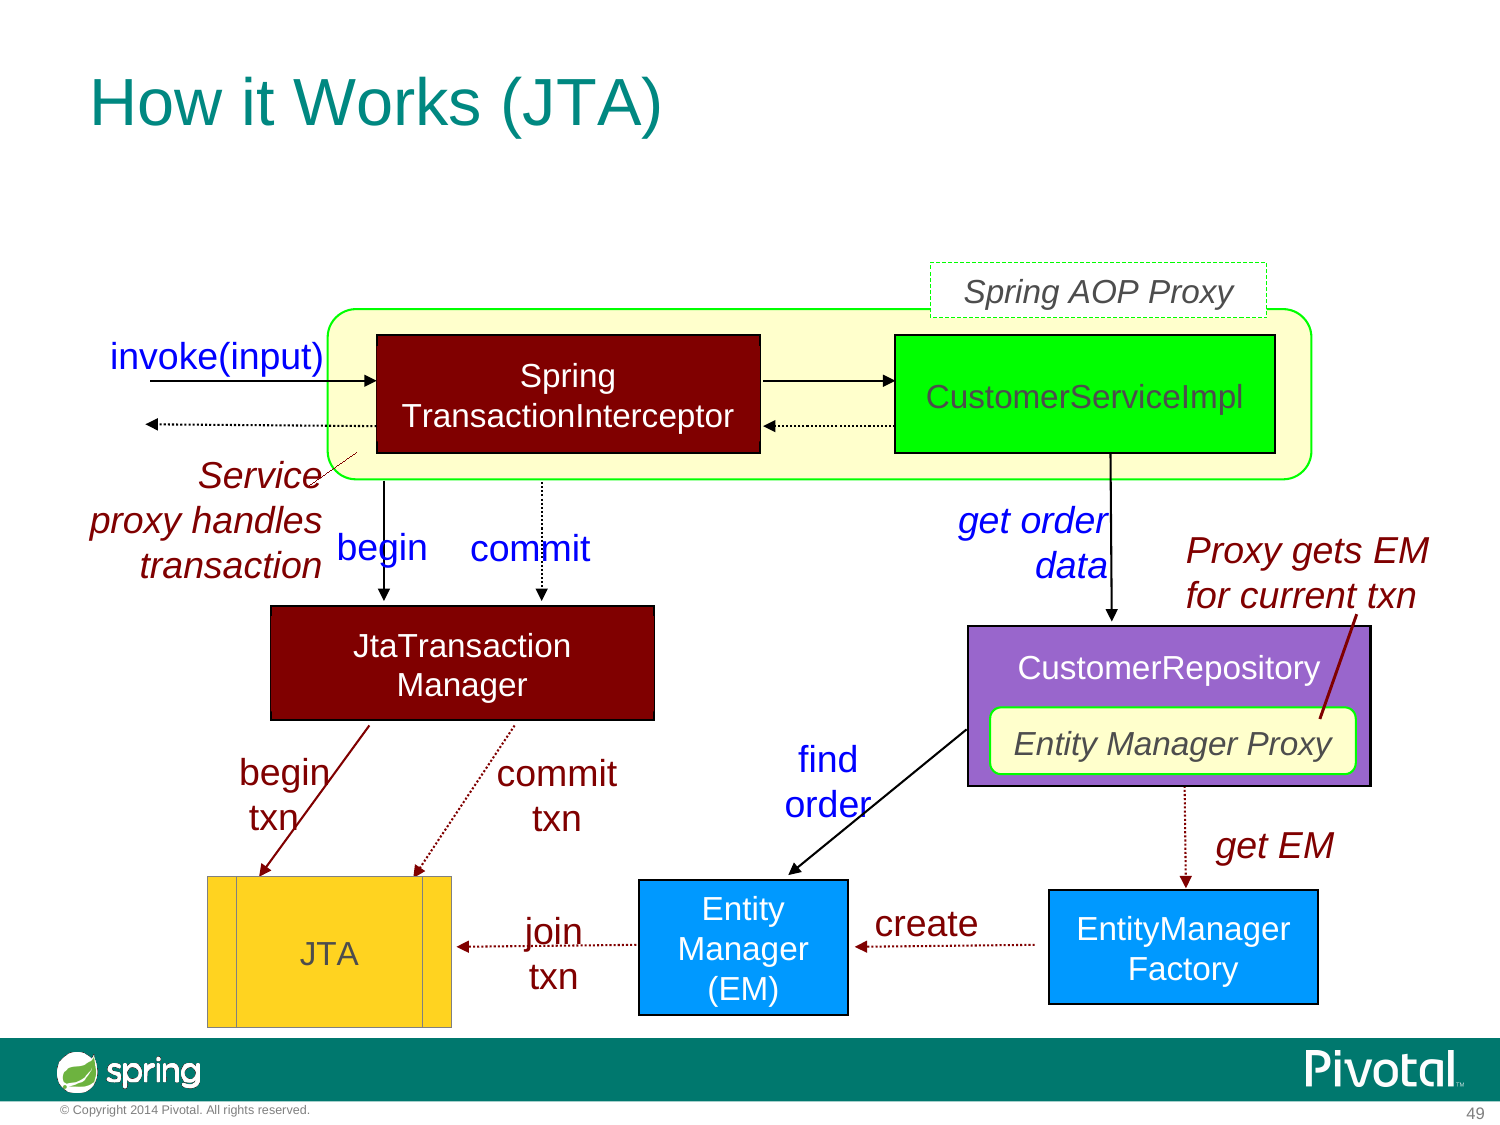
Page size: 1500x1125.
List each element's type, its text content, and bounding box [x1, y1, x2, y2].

text_box begin [342, 542, 352, 558]
text_box JtaTransaction Manager [270, 616, 654, 712]
text_box Spring TransactionInterceptor [376, 346, 760, 442]
text_box EntityManager Factory [1048, 890, 1319, 1004]
text_box Entity Manager (EM) [639, 879, 848, 1015]
text_box [1324, 707, 1355, 714]
text_box [327, 309, 1312, 480]
text_box get EM [1200, 813, 1350, 874]
text_box begin txn [224, 740, 348, 846]
text_box [270, 712, 654, 721]
text_box join txn [509, 899, 598, 1006]
text_box find order [769, 727, 887, 833]
text_box create [859, 891, 994, 953]
text_box [991, 707, 1322, 714]
text_box find order [843, 797, 887, 833]
title How it Works (JTA) [75, 45, 1426, 233]
text_box Spring AOP Proxy [930, 262, 1267, 318]
picture [32, 1041, 210, 1103]
text_box invoke(input) [95, 324, 340, 385]
text_box get order data [943, 488, 1110, 594]
text_box [993, 771, 1353, 775]
text_box Proxy gets EM for current txn [1171, 519, 1445, 624]
text_box commit [455, 516, 606, 578]
text_box commit txn [481, 740, 633, 847]
text_box [270, 605, 654, 616]
text_box CustomerServiceImpl [895, 367, 1275, 423]
text_box Entity Manager Proxy [988, 714, 1358, 771]
text_box get order data [1112, 488, 1124, 594]
text_box JTA [208, 876, 451, 1028]
picture [1306, 1050, 1464, 1087]
text_box CustomerRepository [968, 626, 1371, 786]
text_box begin [339, 515, 443, 577]
text_box Service proxy handles transaction [75, 443, 339, 594]
